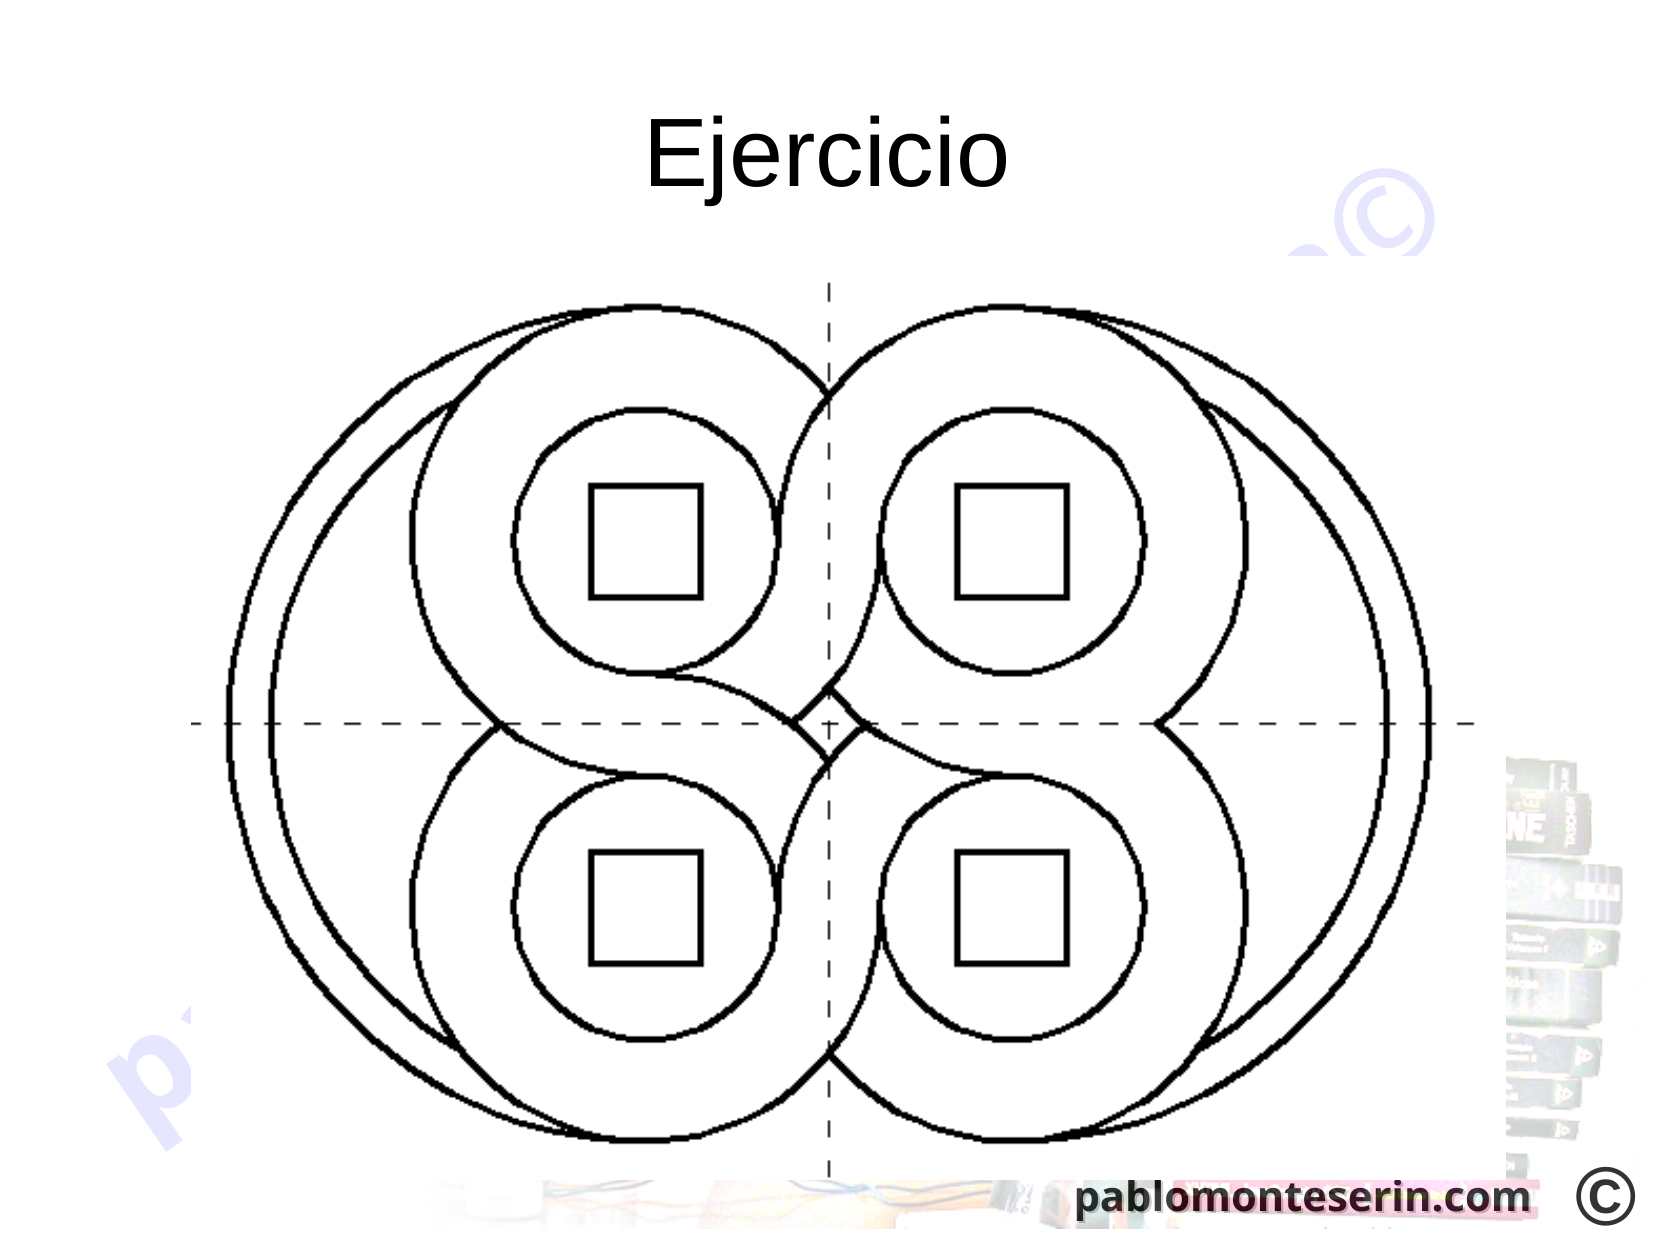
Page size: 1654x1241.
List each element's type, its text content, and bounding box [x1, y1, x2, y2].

picture [191, 256, 1654, 1229]
title Ejercicio [82, 49, 1571, 257]
